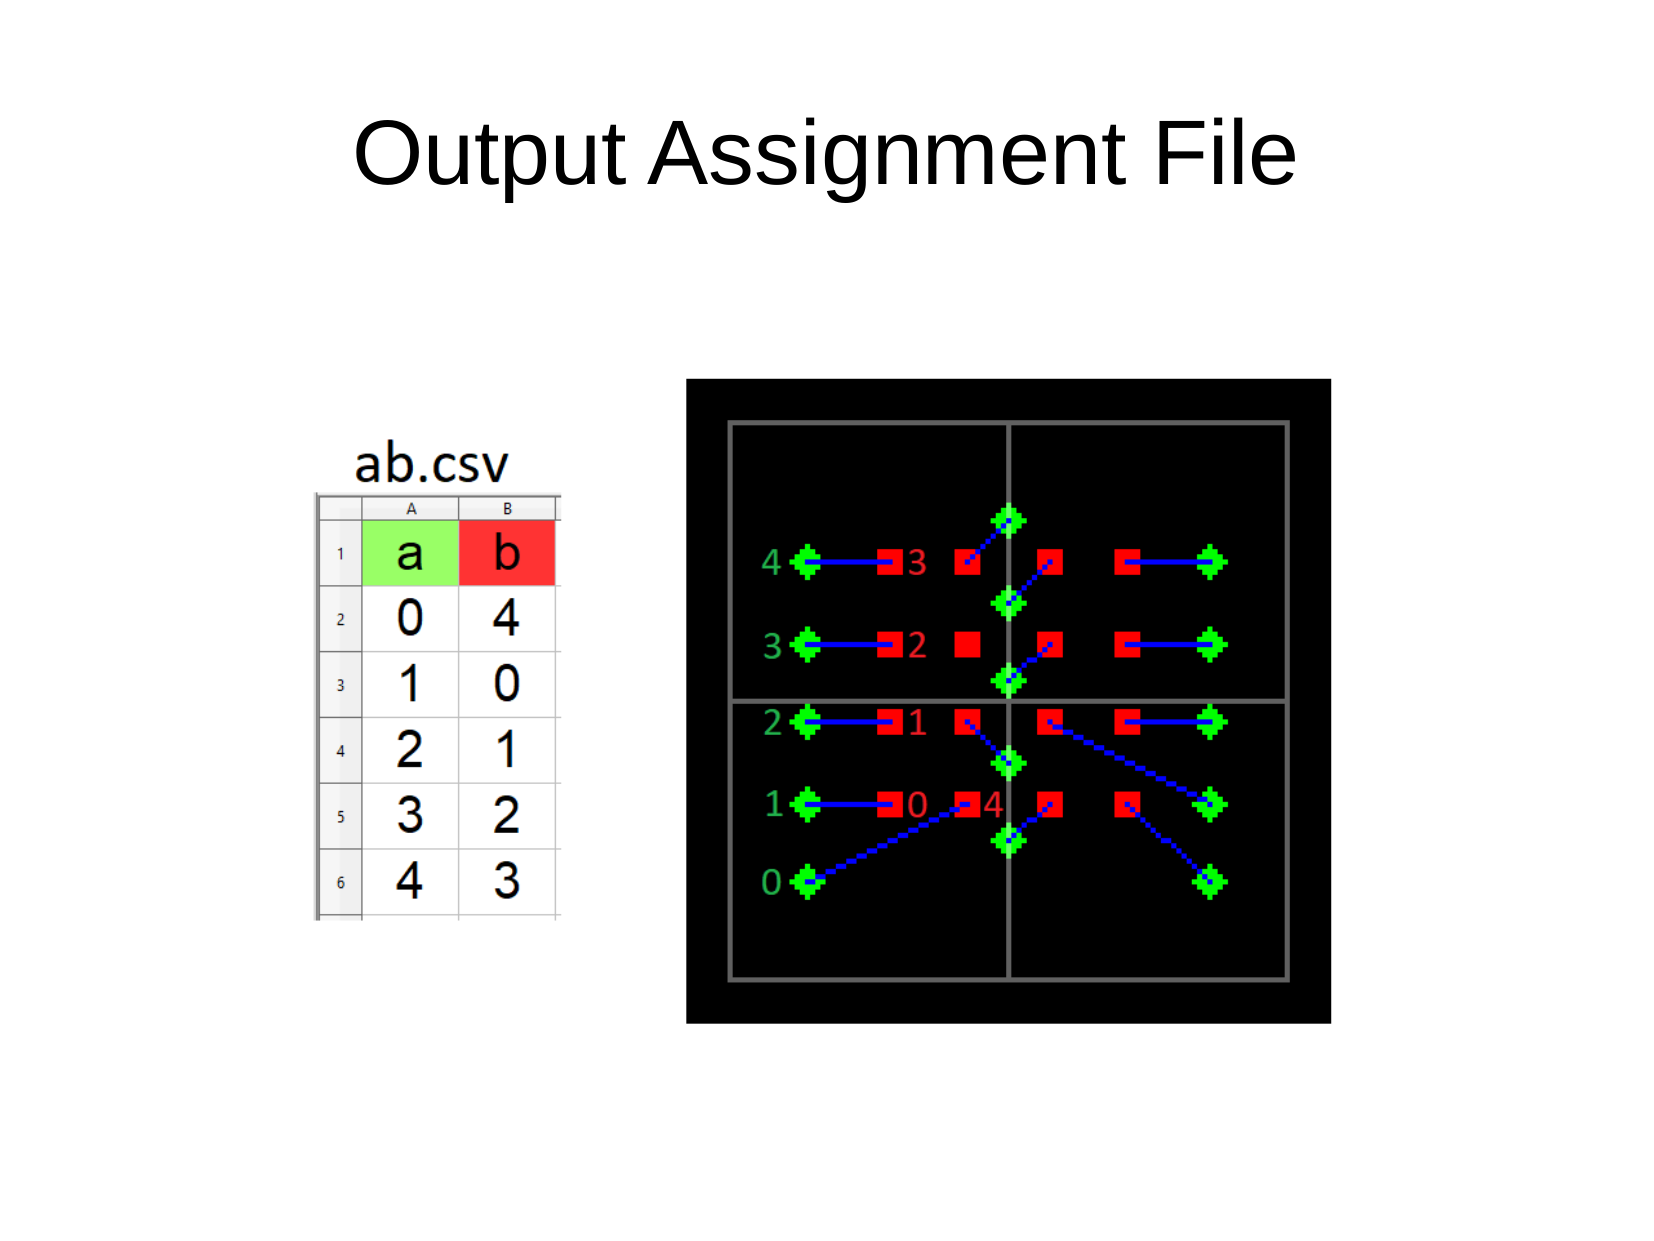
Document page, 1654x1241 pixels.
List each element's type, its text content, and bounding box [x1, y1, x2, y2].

title Output Assignment File [82, 49, 1571, 257]
picture [235, 290, 1419, 1109]
